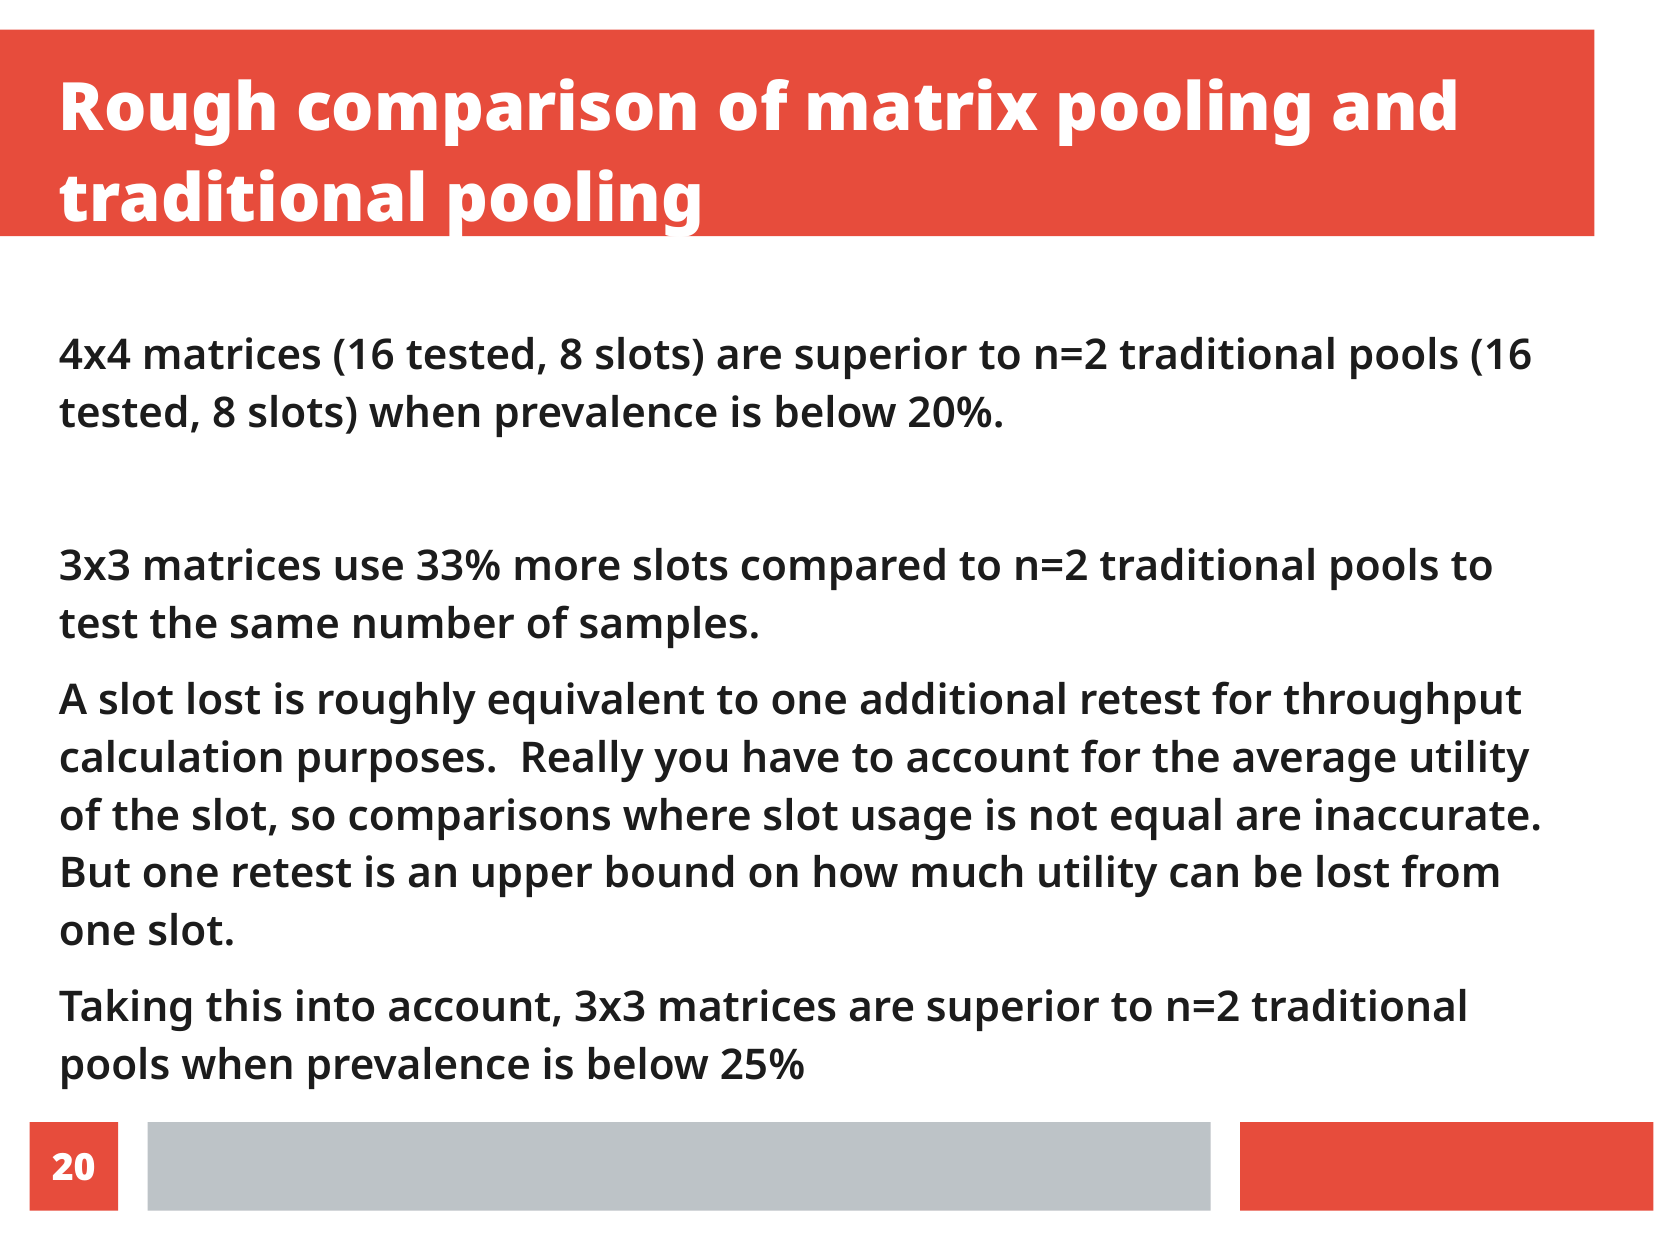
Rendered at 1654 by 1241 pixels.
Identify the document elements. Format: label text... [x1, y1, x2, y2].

list 4x4 matrices (16 tested, 8 slots) are superior to n=2 traditional pools (16 tested, 8 slots) when prevalence is below 20%. 3x3 matrices use 33% more slots compared to n=2 traditional pools to test the same number of samples. A slot lost is roughly equivalent to one additional retest for throughput calculation purposes. Really you have to account for the average utility of the slot, so comparisons where slot usage is not equal are inaccurate. But one retest is an upper bound on how much utility can be lost from one slot. Taking this into account, 3x3 matrices are superior to n=2 traditional pools when prevalence is below 25% [59, 324, 1565, 1093]
title Rough comparison of matrix pooling and traditional pooling [59, 59, 1595, 207]
